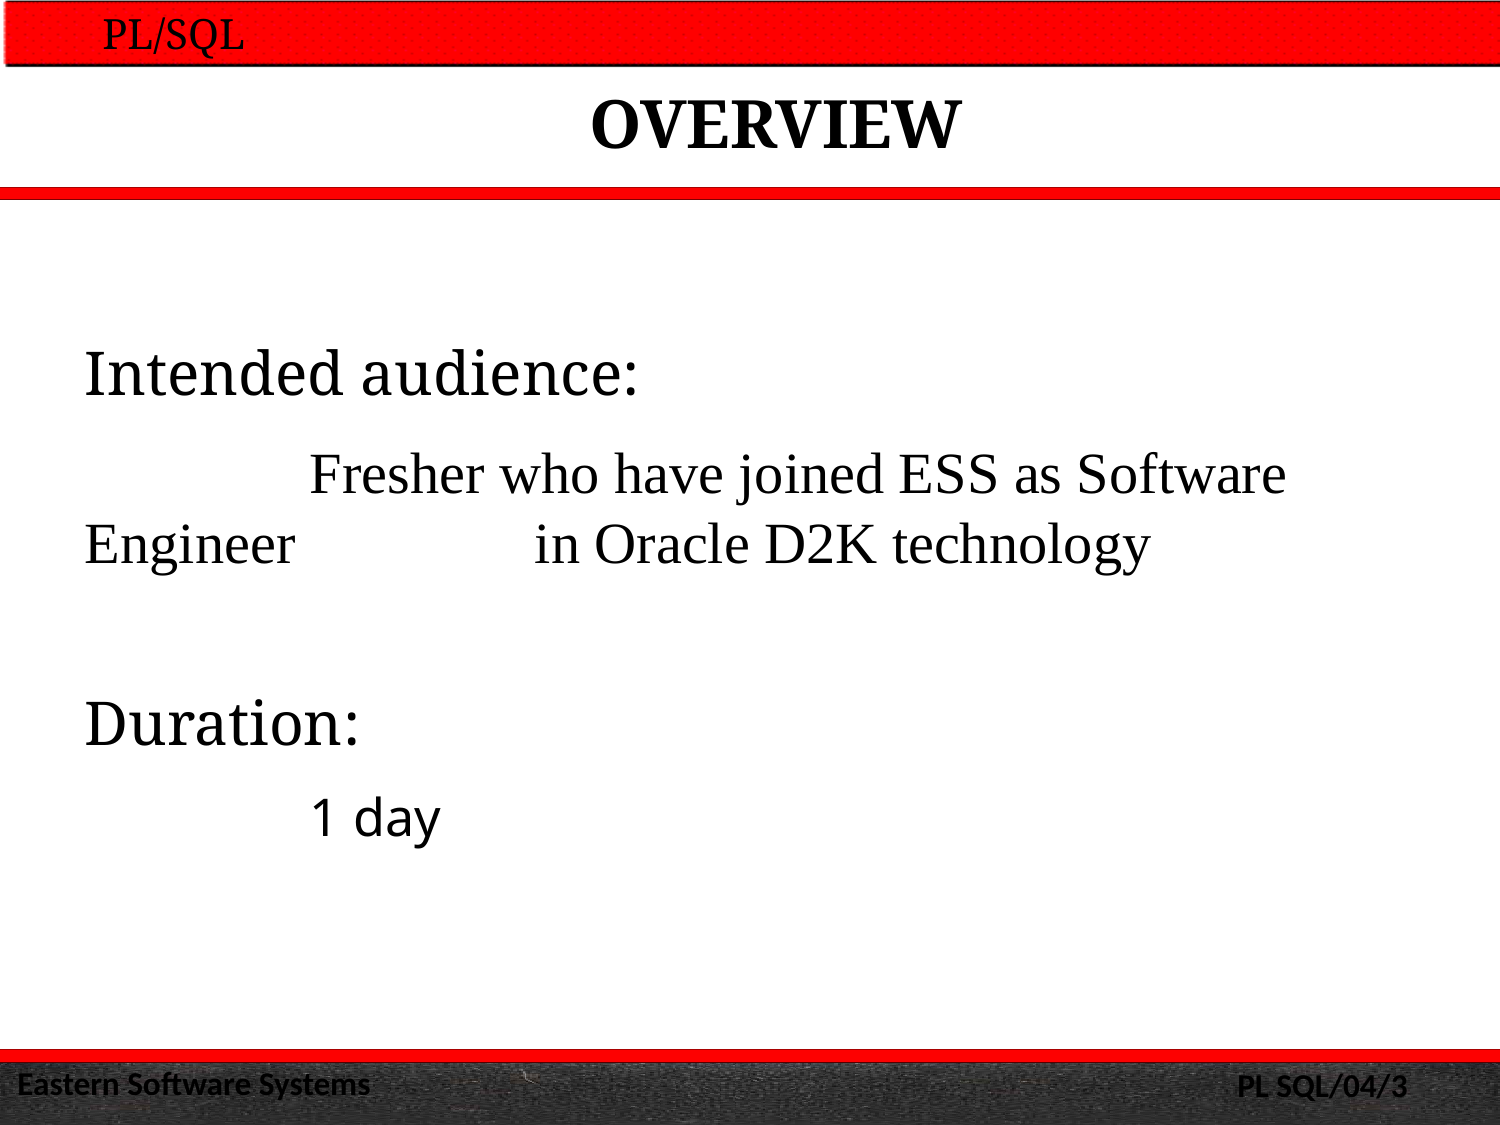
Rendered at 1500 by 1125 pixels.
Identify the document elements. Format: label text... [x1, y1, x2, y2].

text_box Eastern Software Systems [2, 1054, 394, 1110]
text_box OVERVIEW [0, 74, 1500, 170]
text_box Intended audience: Fresher who have joined ESS as Software Engineer in Oracle D2K technology Duration: 1 day [70, 328, 1475, 855]
picture [0, 0, 1500, 69]
picture [0, 1049, 1500, 1125]
text_box PL/SQL [87, 0, 288, 65]
text_box PL SQL/04/3 [373, 1056, 1500, 1125]
picture [0, 187, 1500, 200]
